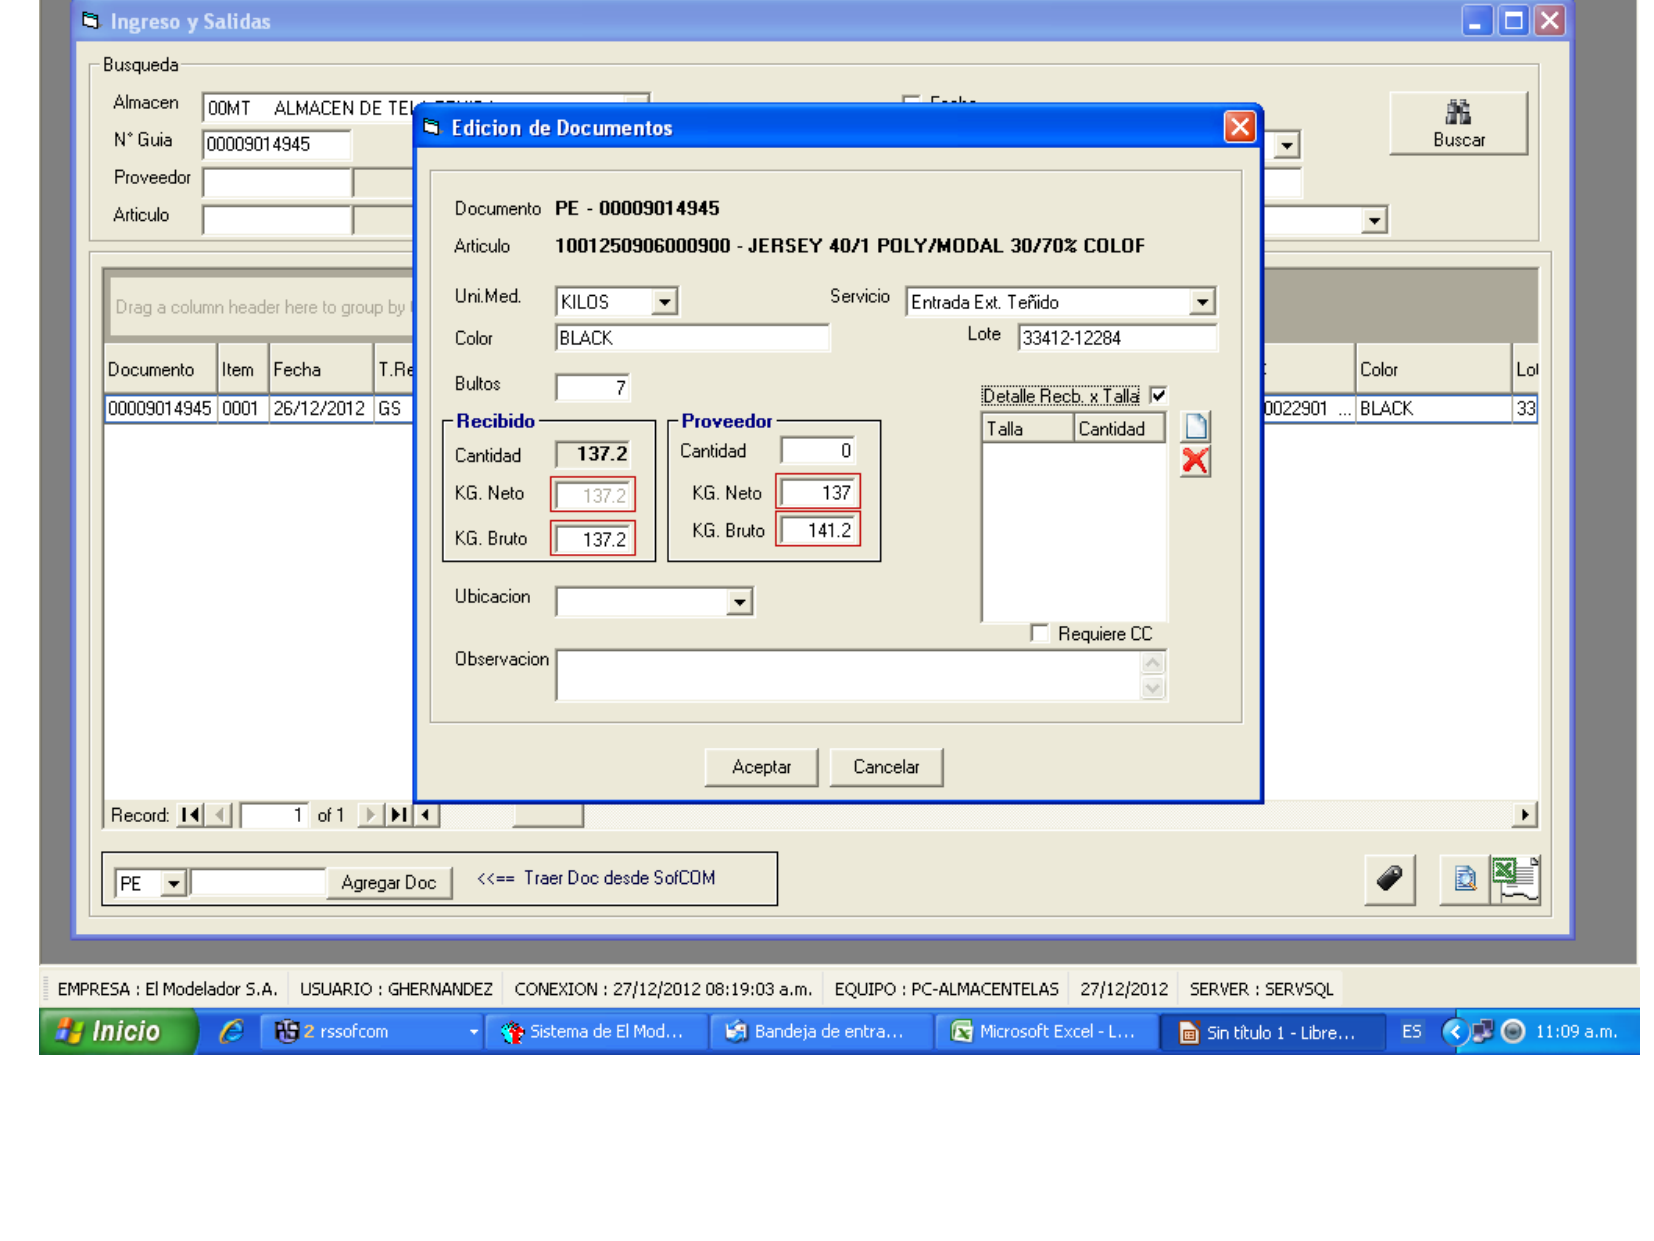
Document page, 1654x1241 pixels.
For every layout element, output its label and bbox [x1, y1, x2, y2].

picture [39, 0, 1640, 1055]
